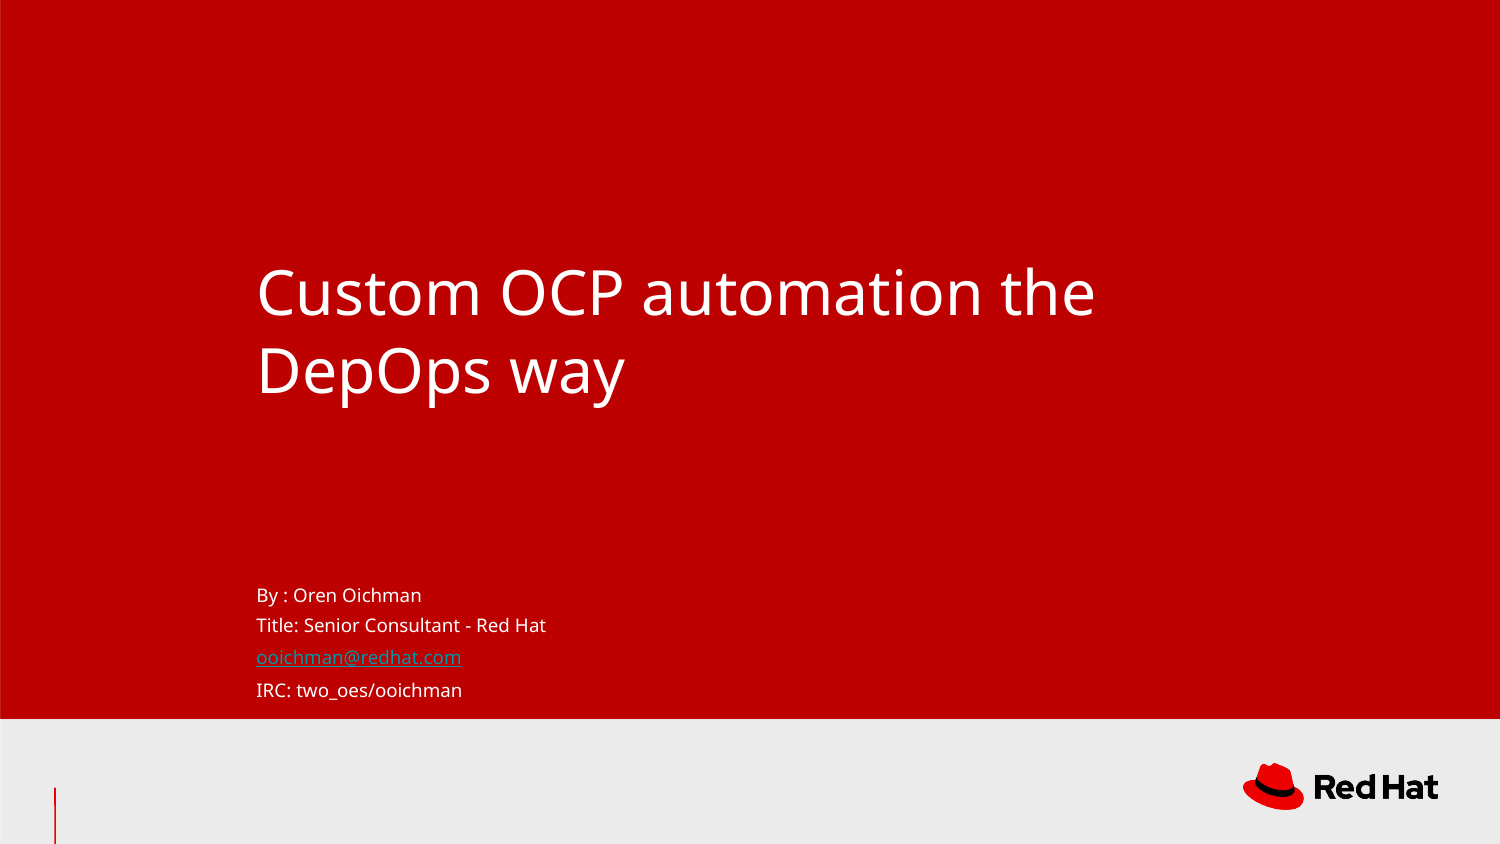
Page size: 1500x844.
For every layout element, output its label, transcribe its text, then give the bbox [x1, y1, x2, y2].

picture [0, 0, 1500, 844]
title Custom OCP automation the DepOps way [256, 284, 1184, 482]
subtitle By : Oren Oichman Title: Senior Consultant - Red Hat ooichman@redhat.com IRC: two_oes/ooichman [256, 576, 611, 689]
